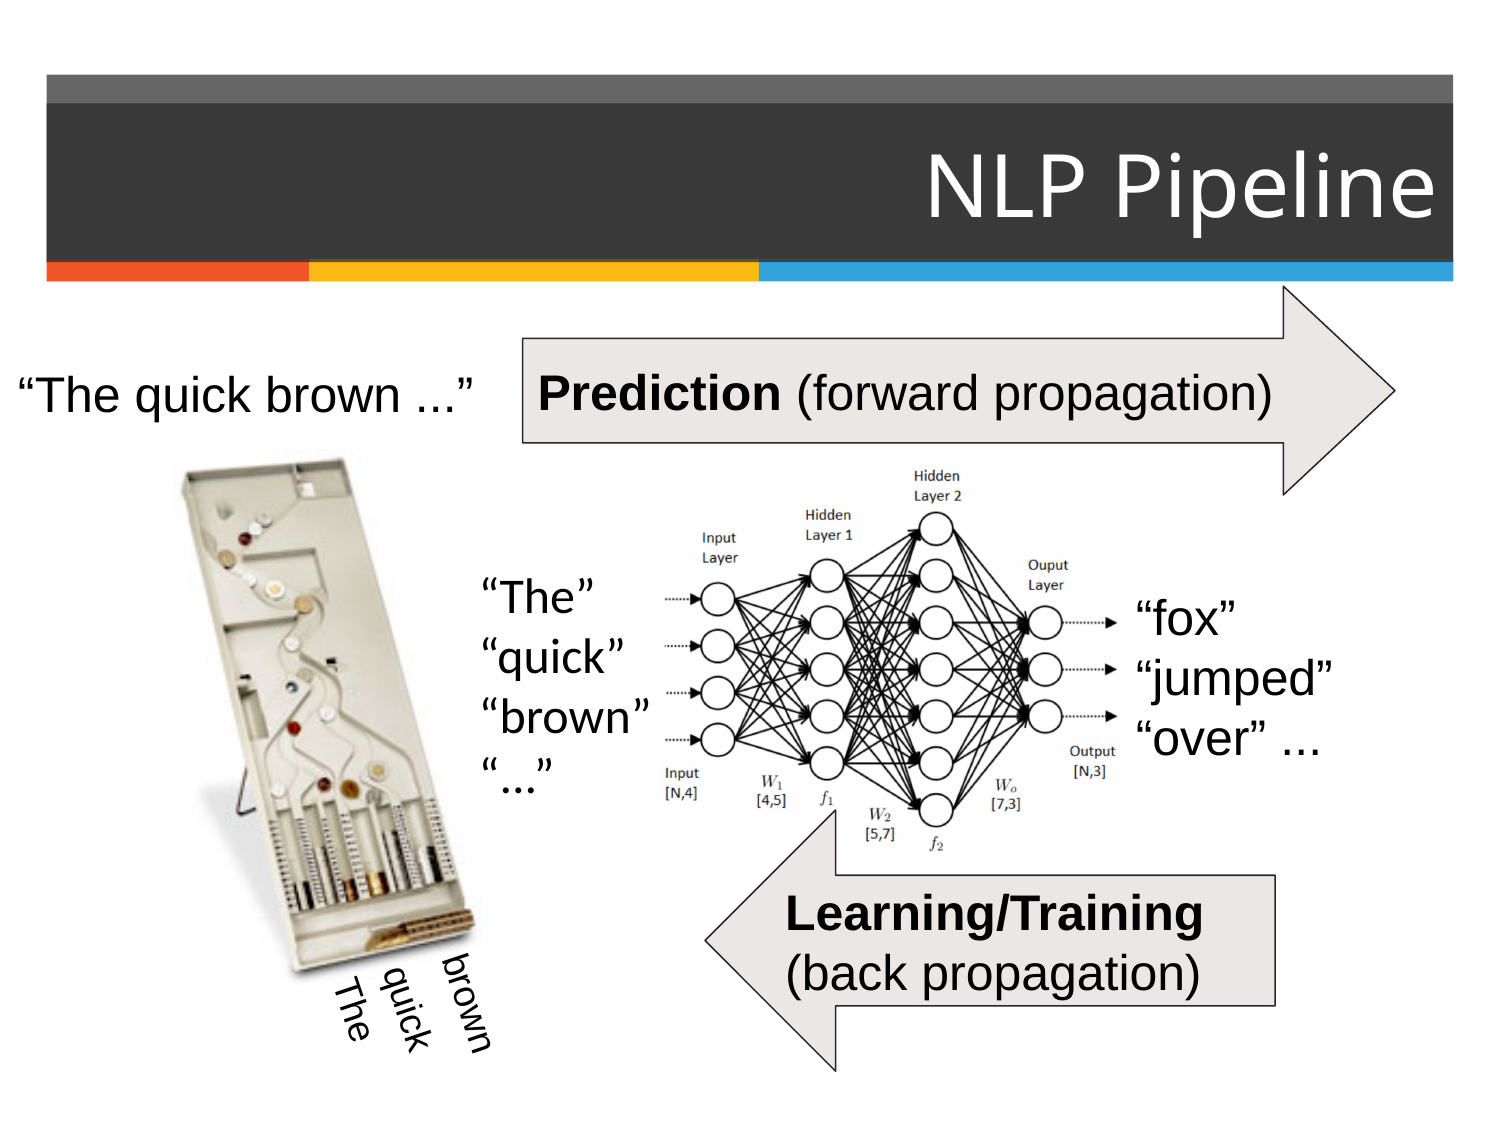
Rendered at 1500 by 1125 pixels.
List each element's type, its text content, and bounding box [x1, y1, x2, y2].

picture [172, 451, 491, 988]
text_box Prediction (forward propagation) [522, 286, 1396, 496]
text_box quick [362, 944, 473, 1125]
picture [660, 464, 1121, 855]
title NLP Pipeline [46, 103, 1454, 263]
text_box “The quick brown ...” [2, 347, 496, 451]
text_box The [312, 956, 395, 1076]
text_box “The” “quick” “brown” “...” [463, 548, 707, 773]
text_box “fox” “jumped” “over” ... [1120, 569, 1365, 1065]
text_box Learning/Training (back propagation) [705, 810, 1276, 1072]
text_box brown [422, 932, 532, 1117]
